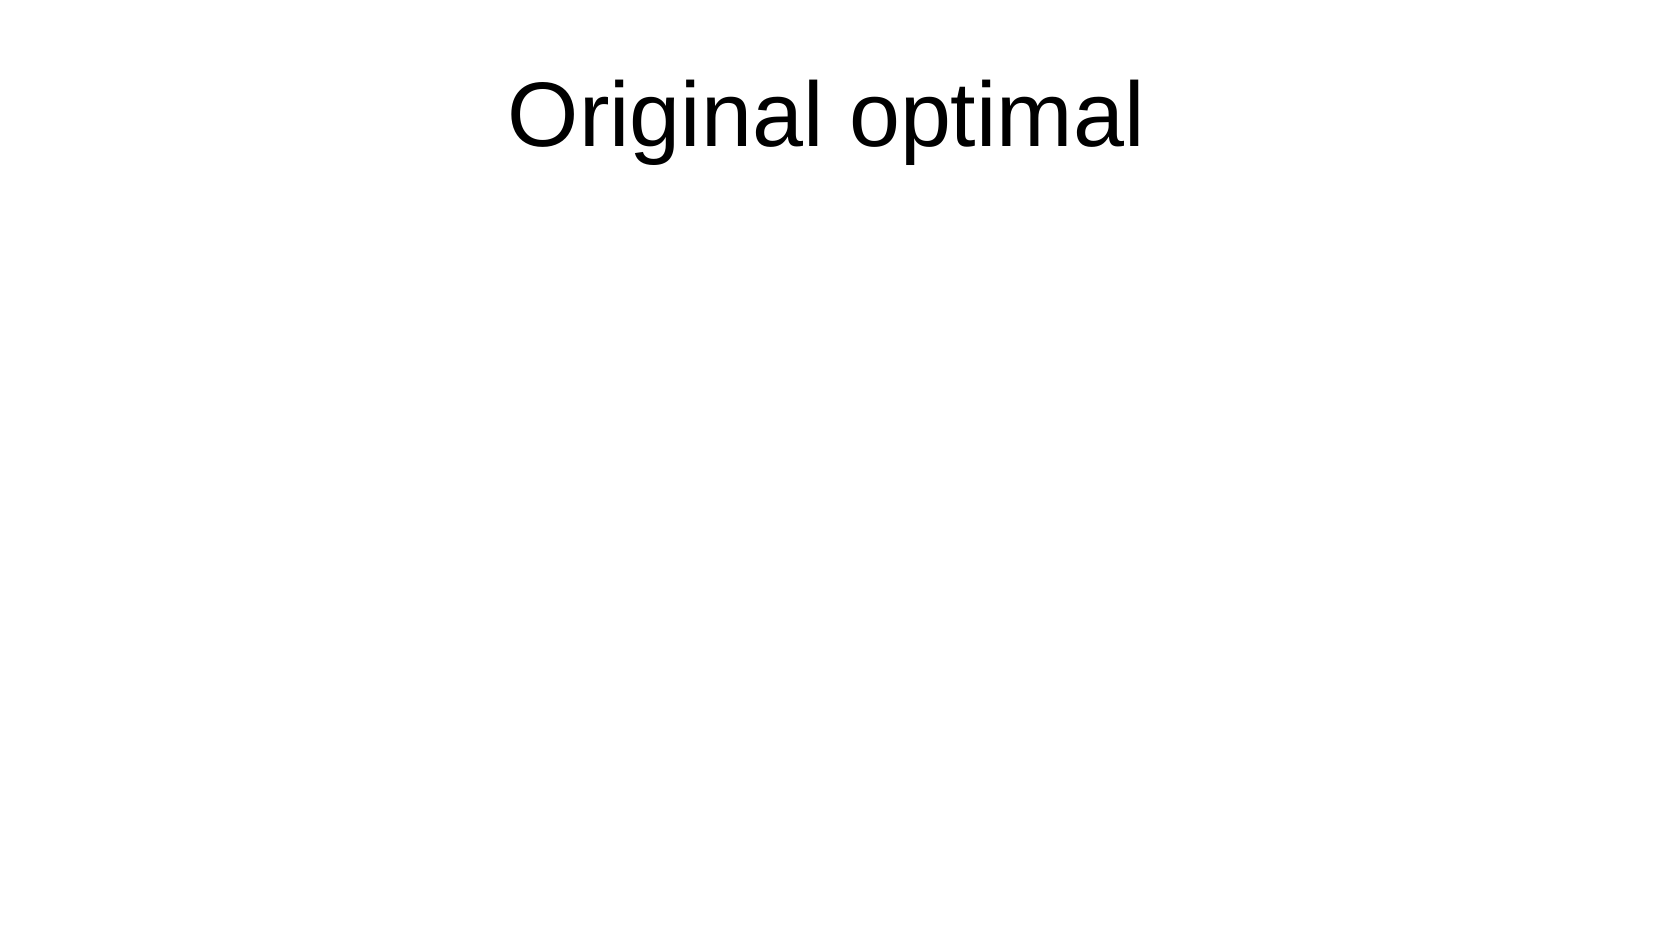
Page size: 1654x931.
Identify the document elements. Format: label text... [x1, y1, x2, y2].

title Original optimal [82, 37, 1571, 193]
